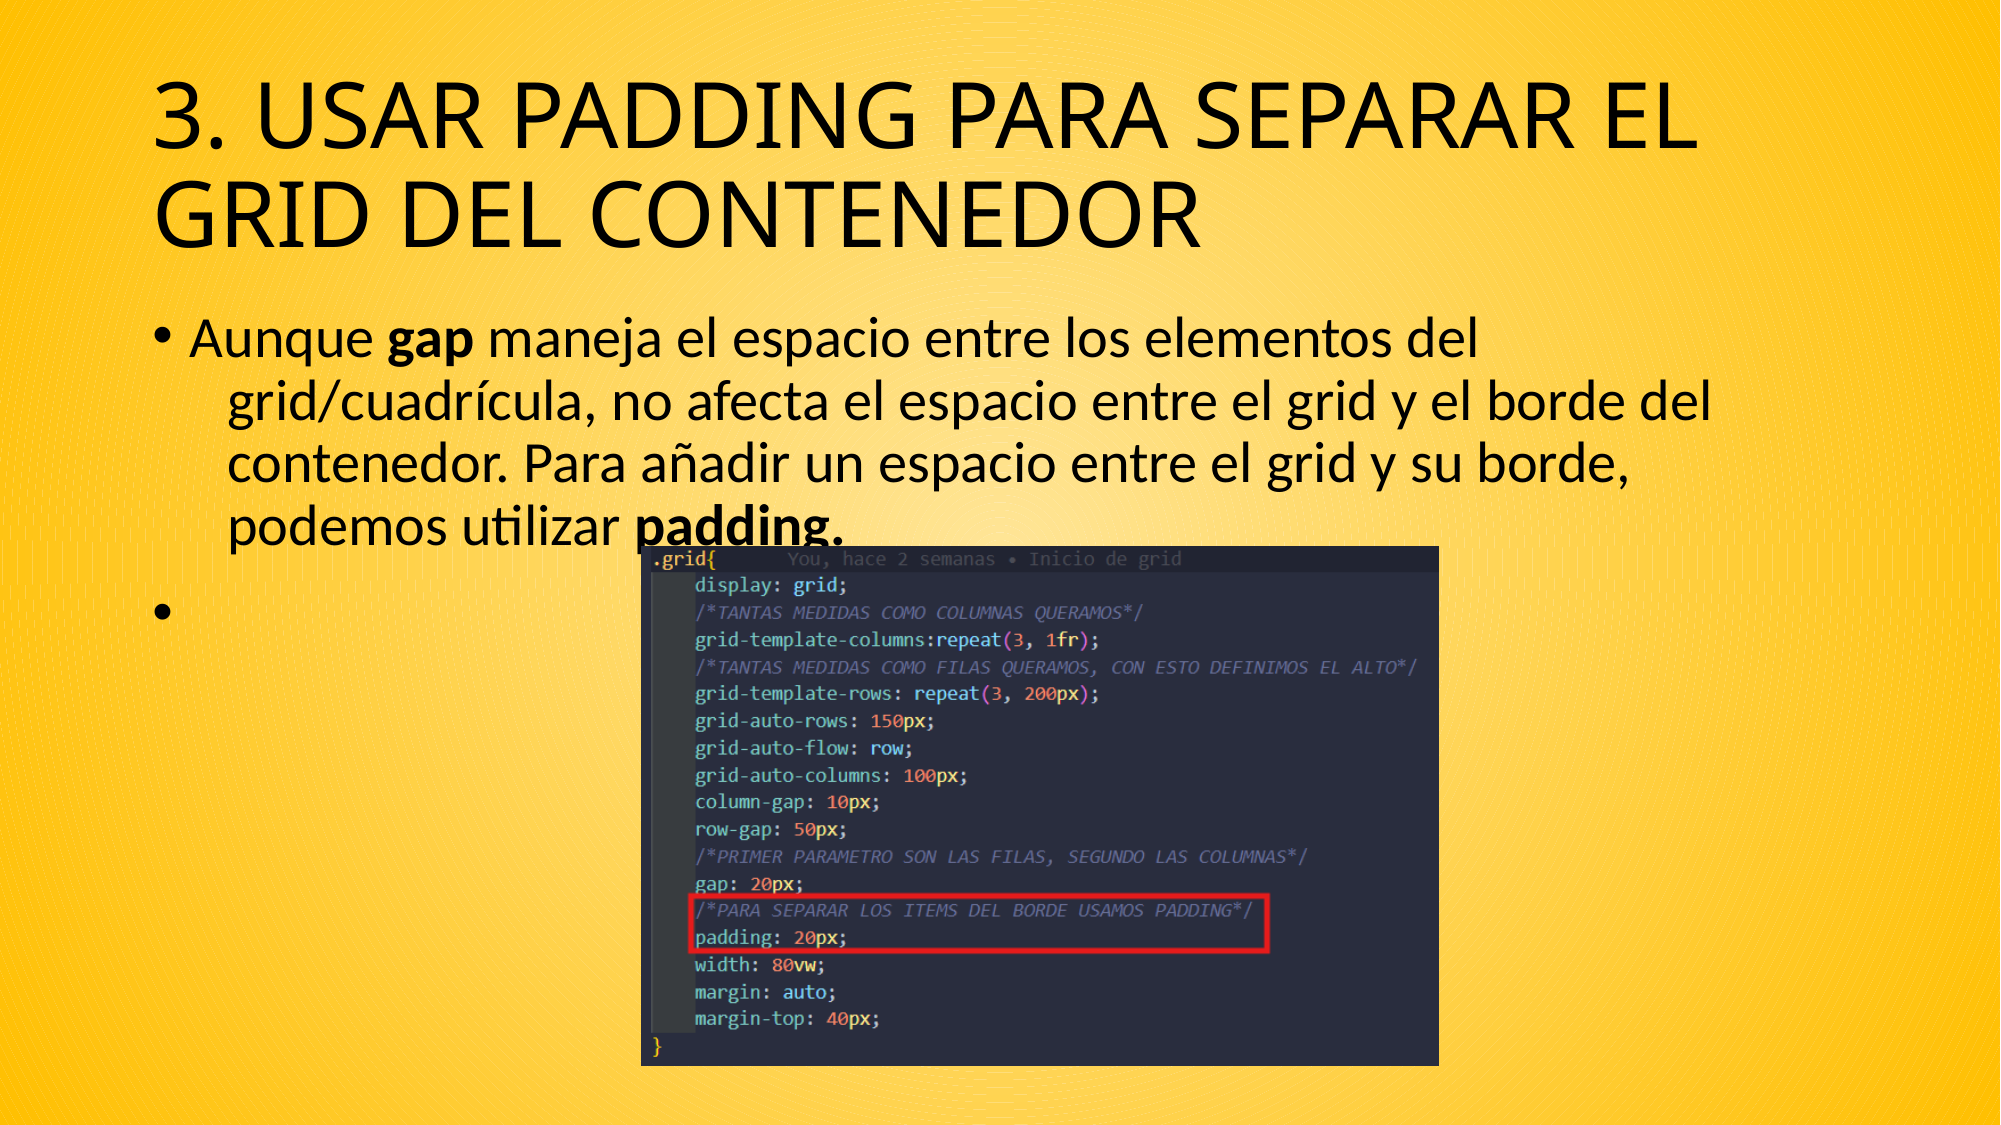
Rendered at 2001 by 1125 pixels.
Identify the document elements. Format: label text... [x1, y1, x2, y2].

picture [641, 546, 1439, 1066]
title 3. USAR PADDING PARA SEPARAR EL GRID DEL CONTENEDOR [137, 59, 1863, 278]
list Aunque gap maneja el espacio entre los elementos del grid/cuadrícula, no afecta el espacio entre el grid y el borde del contenedor. Para añadir un espacio entre el grid y su borde, podemos utilizar padding. [137, 299, 1863, 1014]
